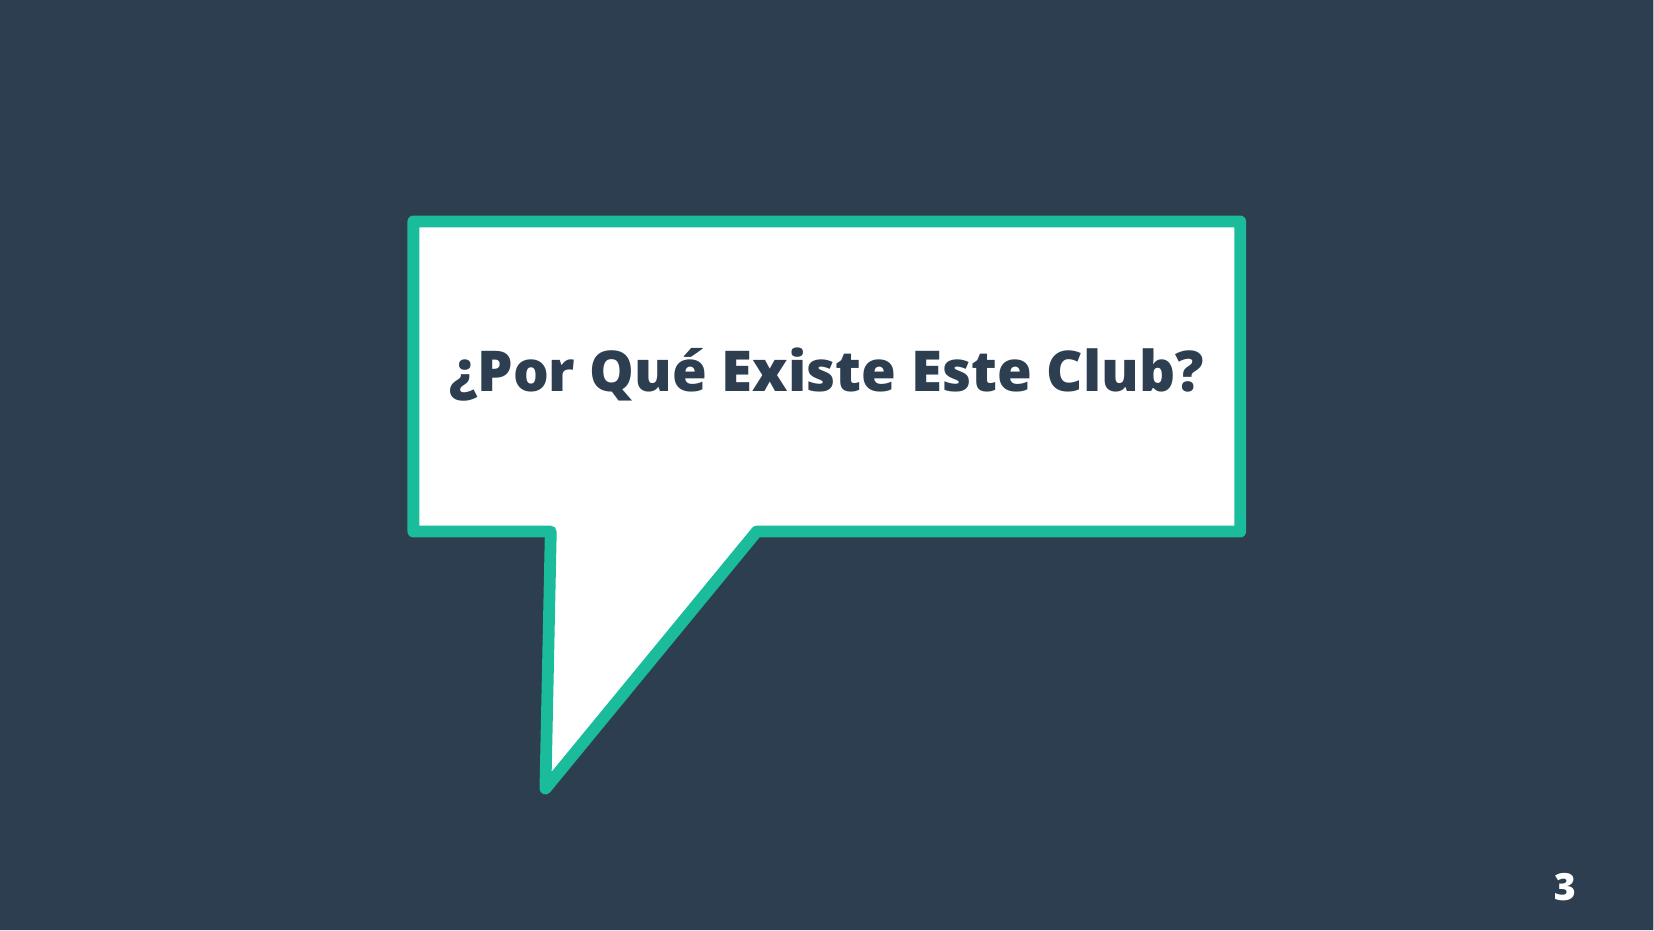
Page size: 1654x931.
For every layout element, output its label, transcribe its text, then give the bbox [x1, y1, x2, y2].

title ¿Por Qué Existe Este Club? [442, 236, 1211, 502]
